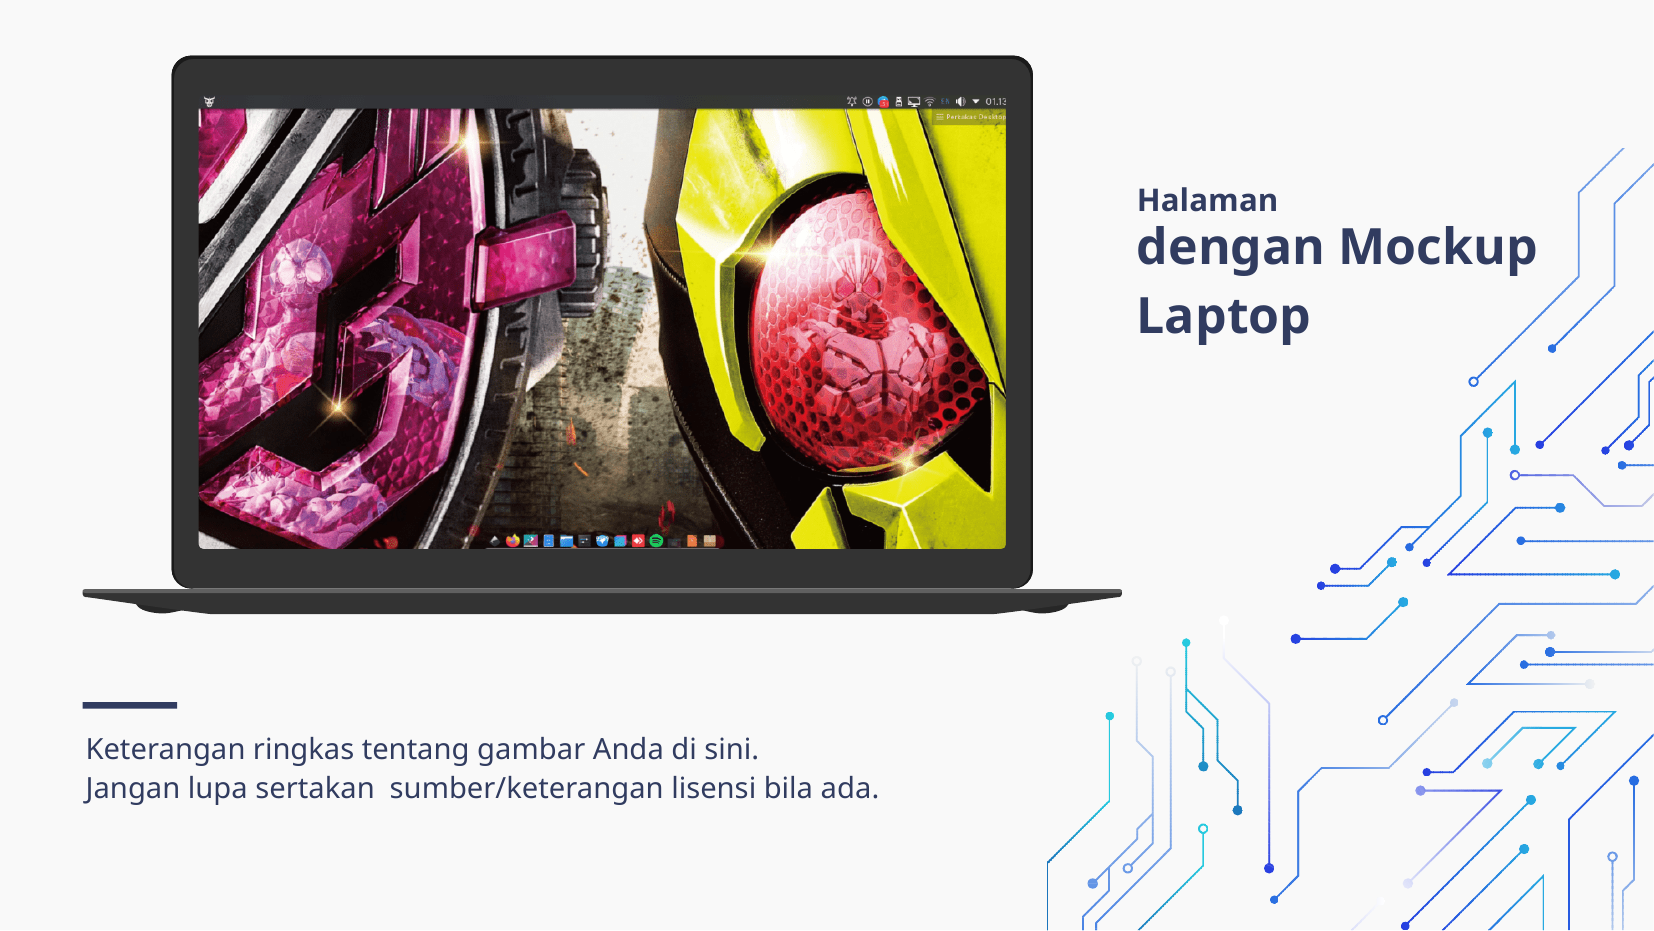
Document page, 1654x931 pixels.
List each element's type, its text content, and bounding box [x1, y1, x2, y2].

text_box dengan Mockup Laptop [1122, 204, 1654, 346]
text_box Halaman [1122, 170, 1465, 225]
text_box [82, 702, 178, 709]
picture [82, 55, 1122, 615]
text_box Keterangan ringkas tentang gambar Anda di sini. Jangan lupa sertakan sumber/keterangan lisensi bila ada. [70, 720, 957, 815]
